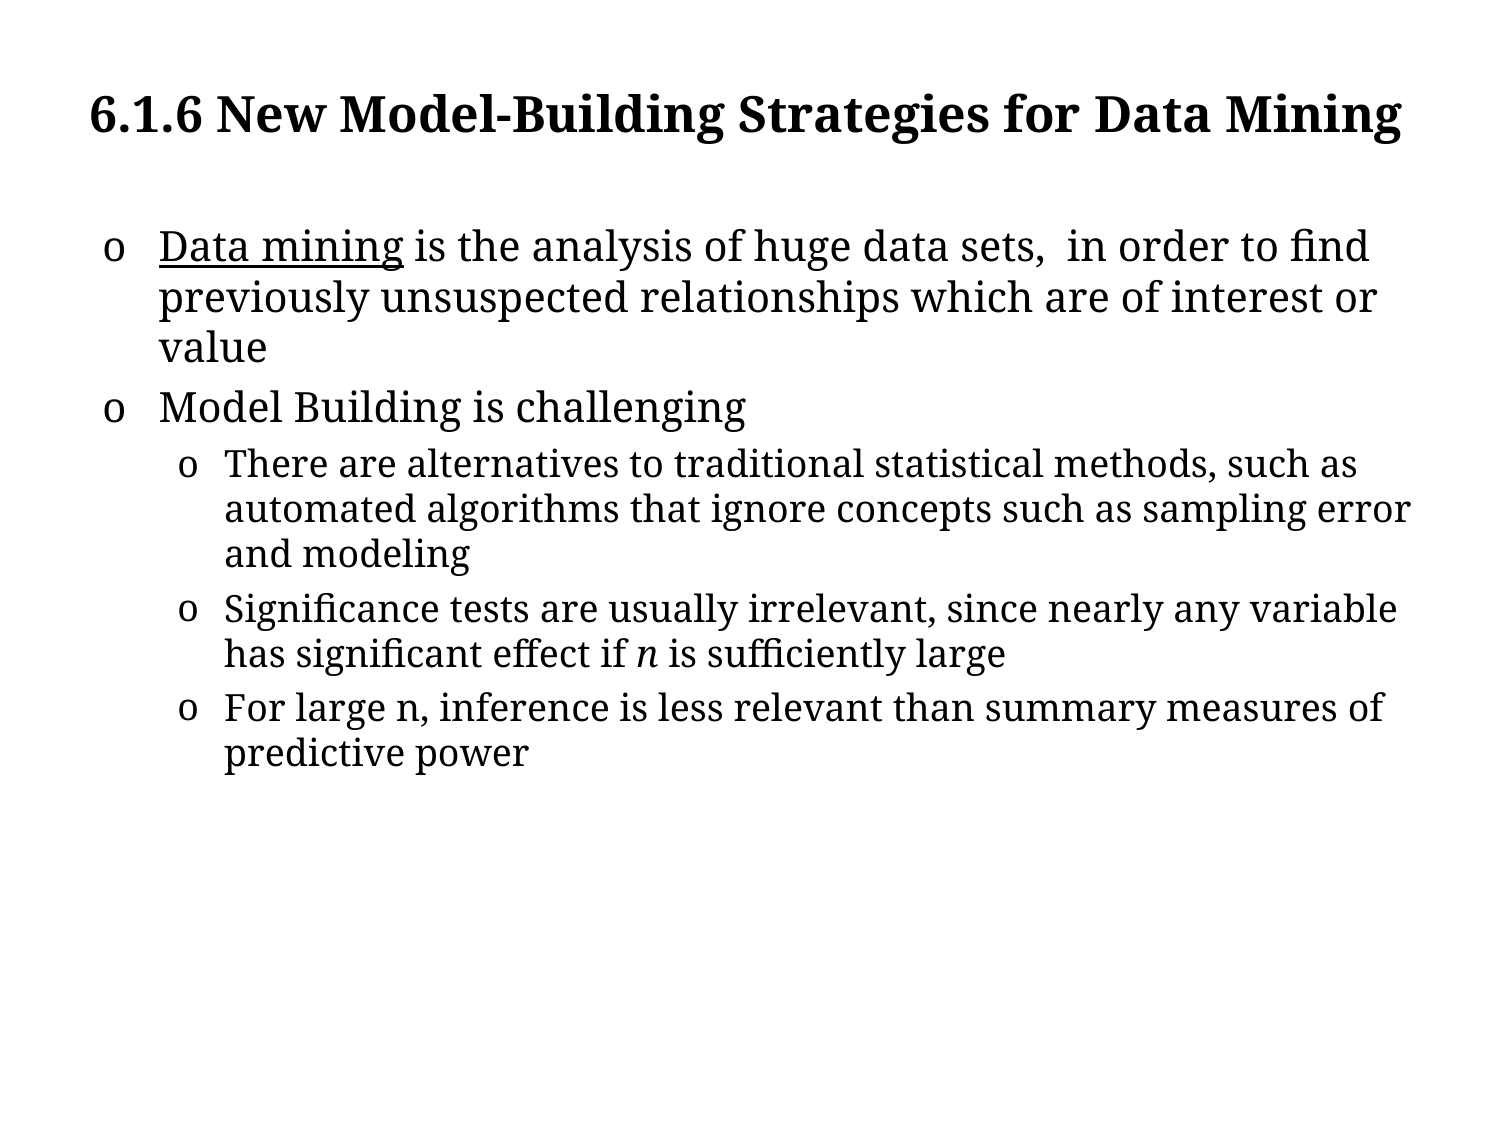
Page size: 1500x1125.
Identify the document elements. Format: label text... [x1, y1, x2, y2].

title 6.1.6 New Model-Building Strategies for Data Mining [75, 44, 1426, 181]
list Data mining is the analysis of huge data sets, in order to find previously unsuspected relationships which are of interest or value Model Building is challenging There are alternatives to traditional statistical methods, such as automated algorithms that ignore concepts such as sampling error and modeling Significance tests are usually irrelevant, since nearly any variable has significant effect if n is sufficiently large For large n, inference is less relevant than summary measures of predictive power [87, 212, 1438, 1055]
